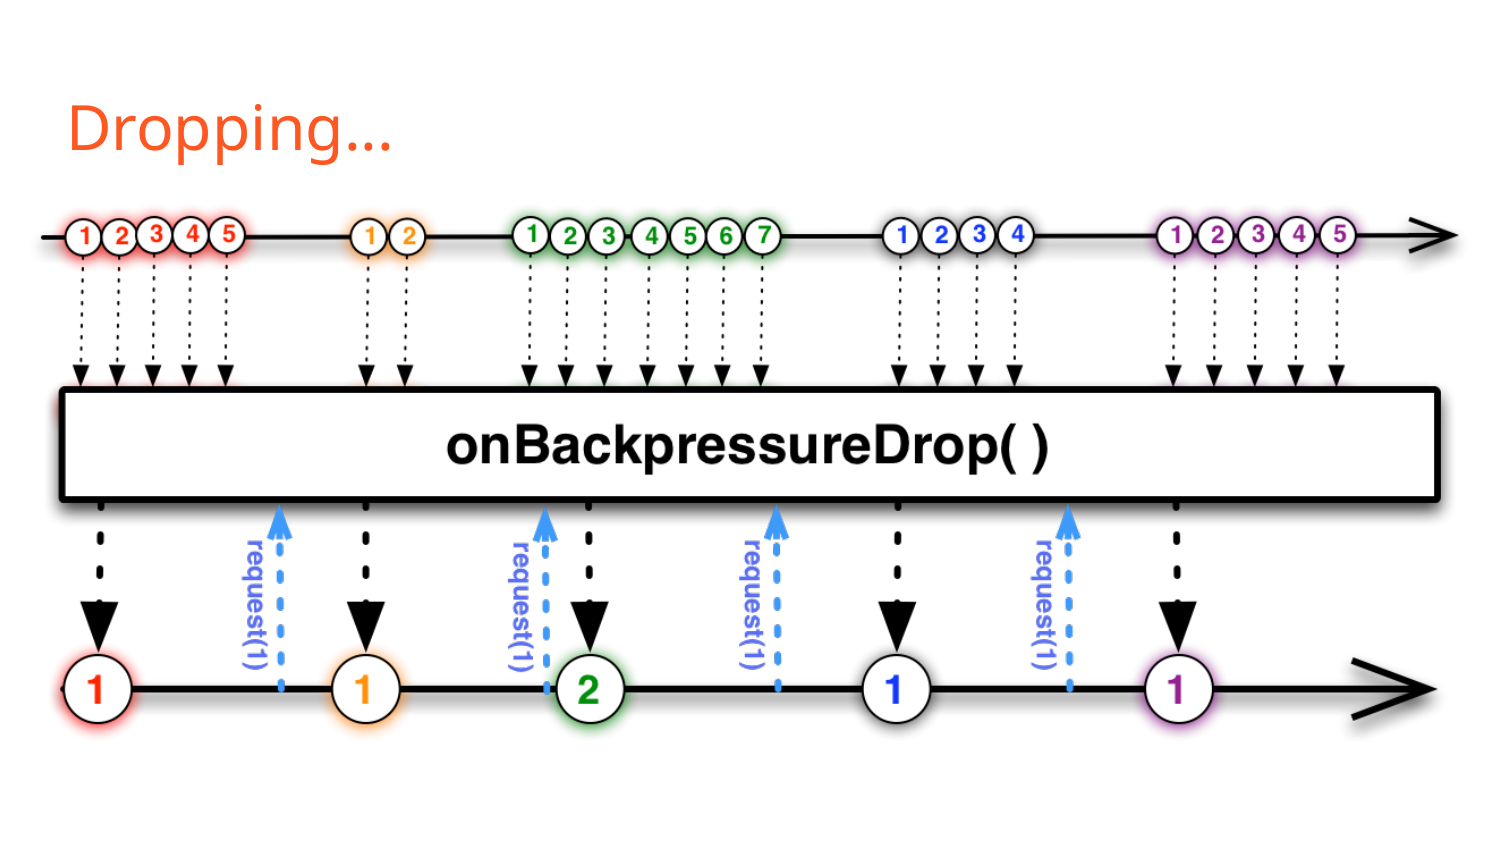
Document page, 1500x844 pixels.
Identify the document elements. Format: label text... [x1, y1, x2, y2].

title Dropping... [51, 72, 1449, 167]
picture [24, 191, 1475, 747]
